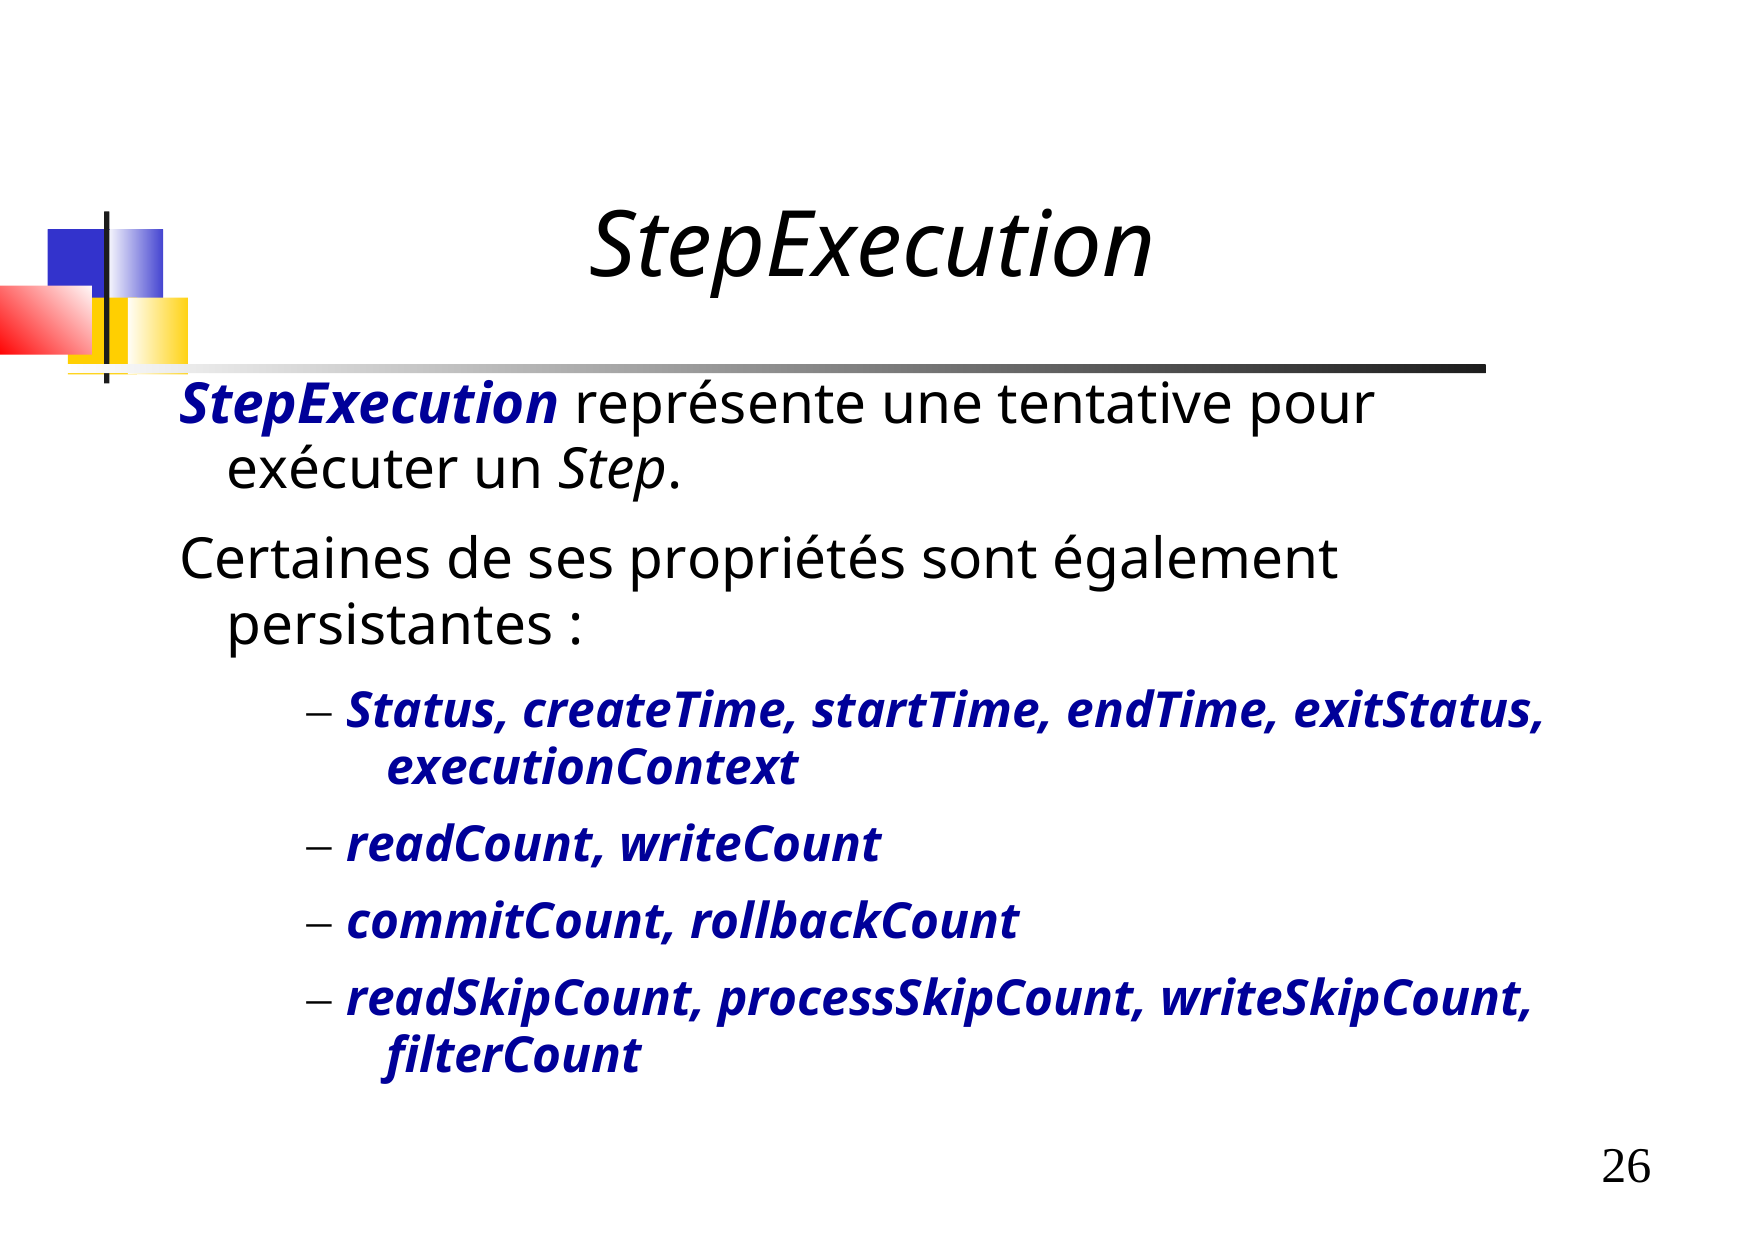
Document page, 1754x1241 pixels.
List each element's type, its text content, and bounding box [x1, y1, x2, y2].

title StepExecution [179, 139, 1567, 351]
list StepExecution représente une tentative pour exécuter un Step. Certaines de ses propriétés sont également persistantes : Status, createTime, startTime, endTime, exitStatus, executionContext readCount, writeCount commitCount, rollbackCount readSkipCount, processSkipCount, writeSkipCount, filterCount [179, 371, 1567, 1091]
